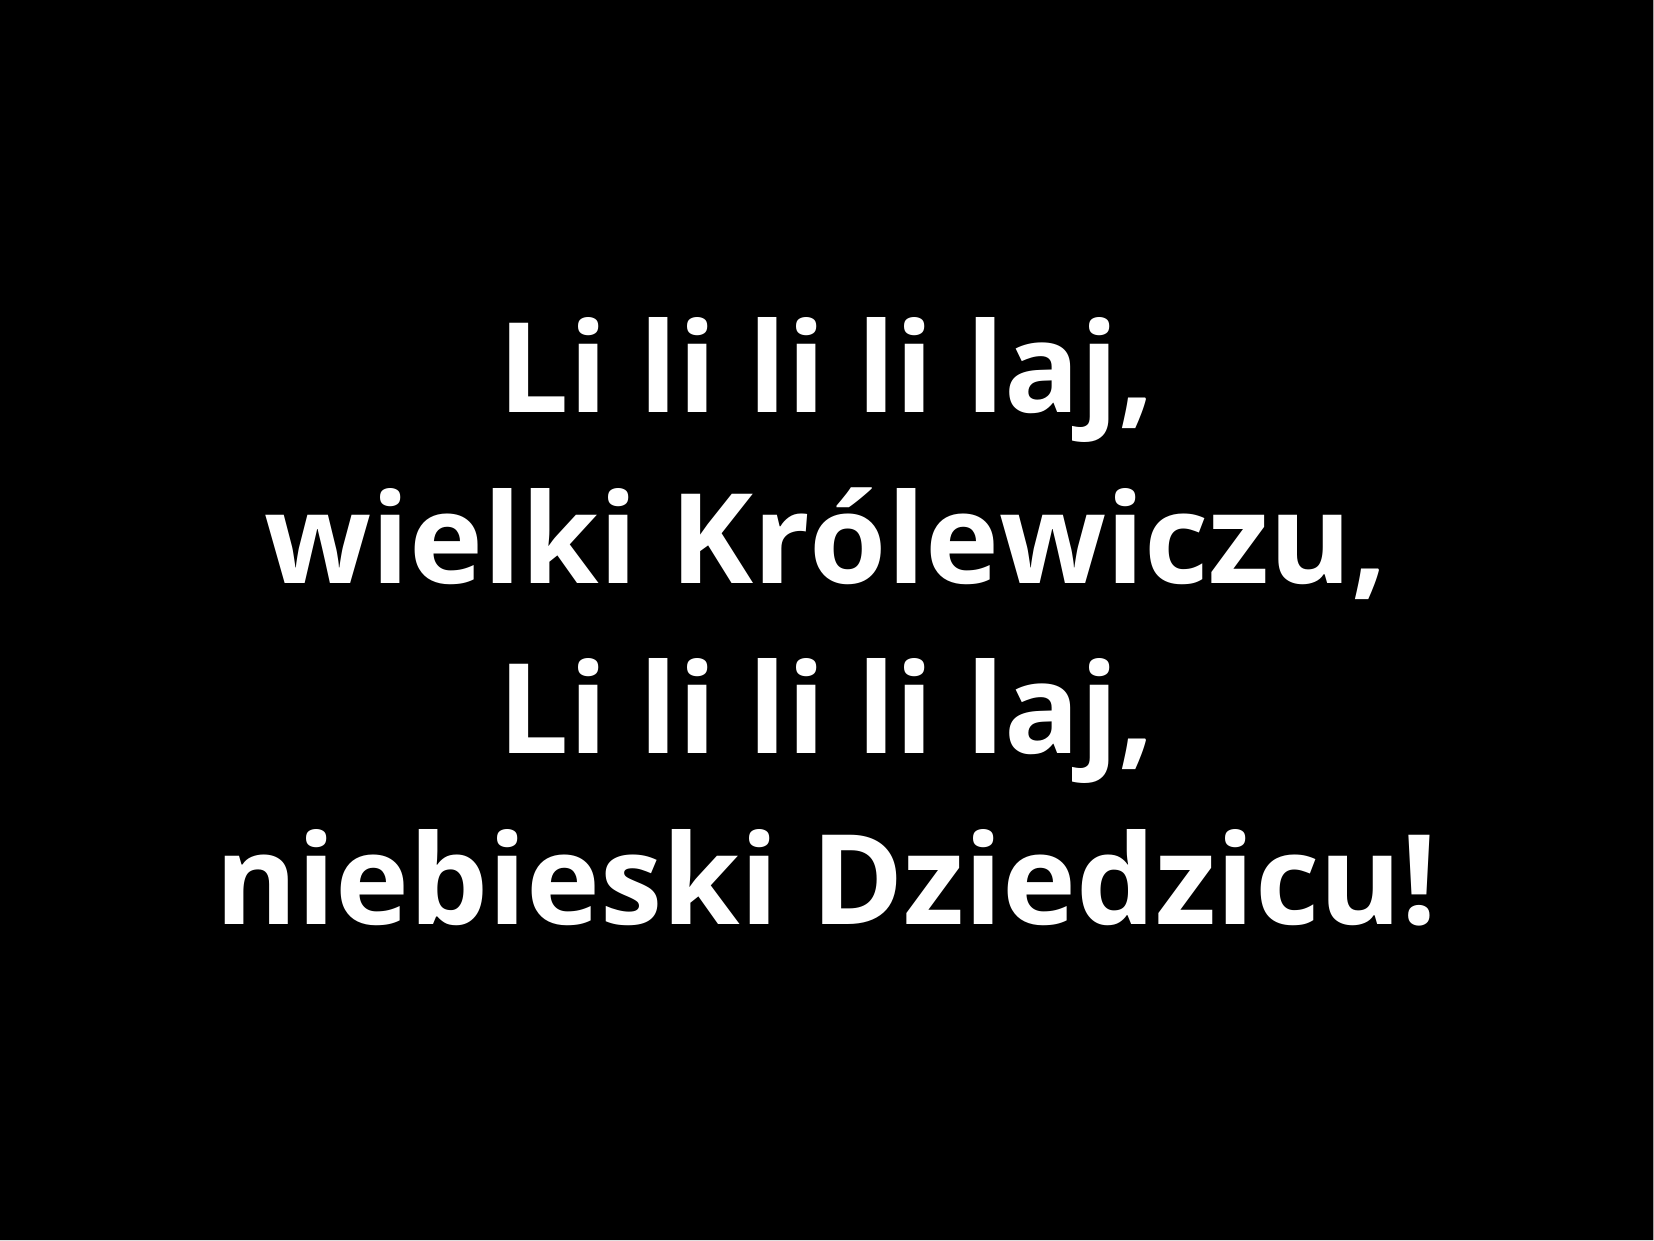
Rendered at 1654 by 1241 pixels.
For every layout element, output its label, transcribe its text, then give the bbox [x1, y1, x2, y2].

title Li li li li laj, wielki Królewiczu, Li li li li laj, niebieski Dziedzicu! [0, 0, 1654, 1241]
